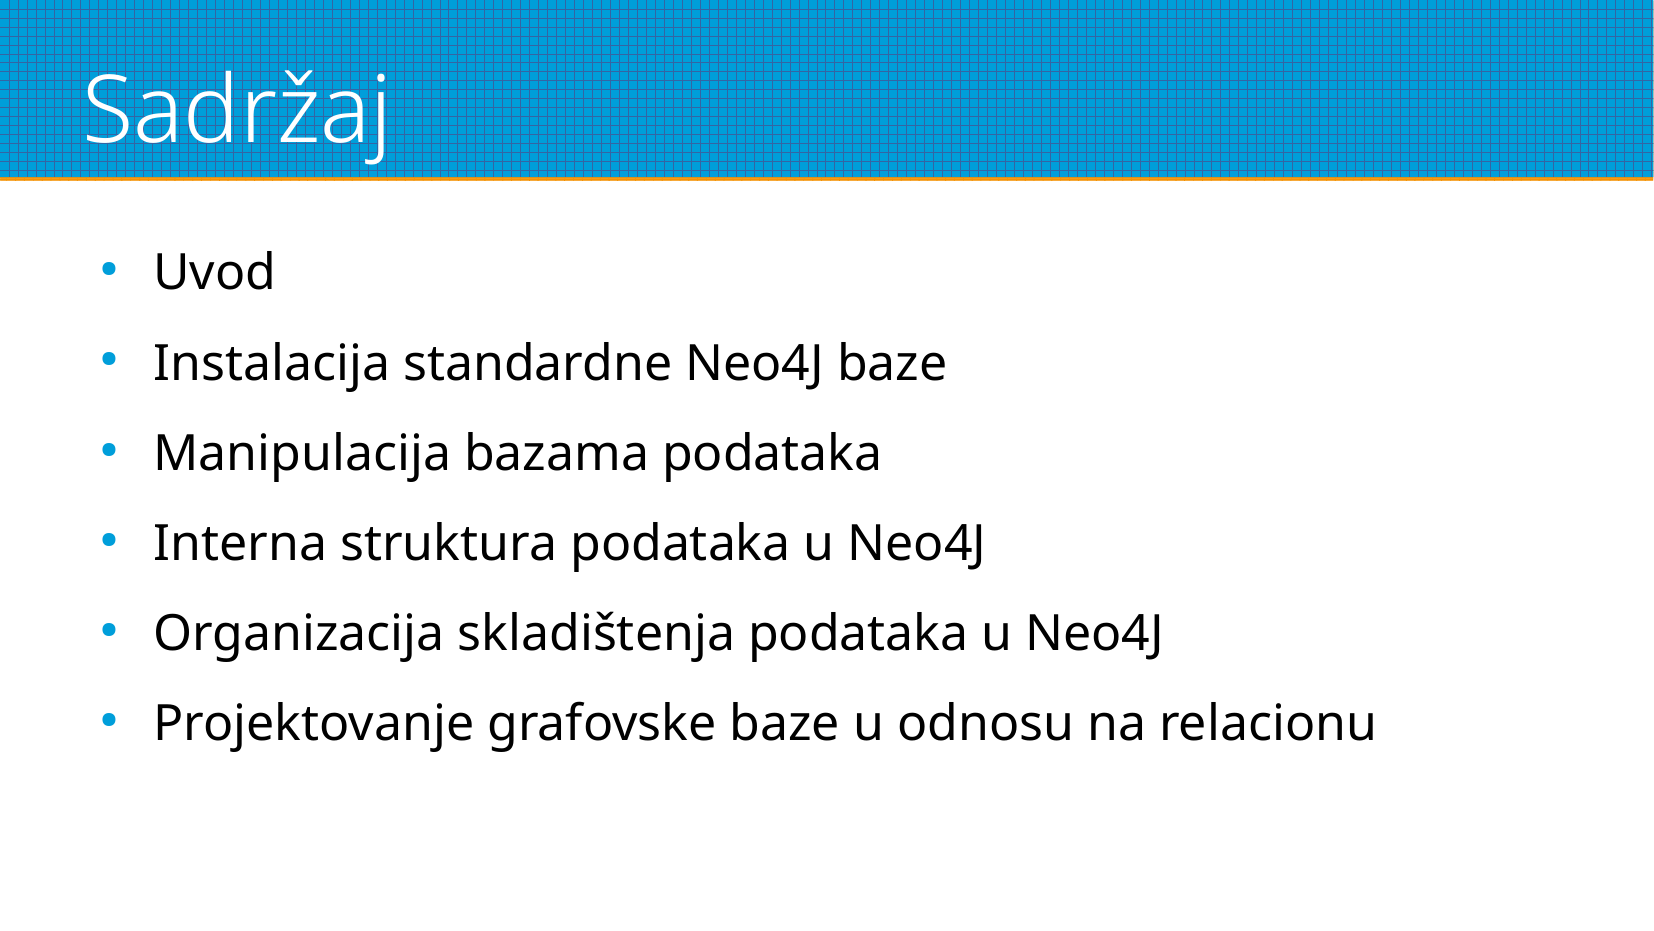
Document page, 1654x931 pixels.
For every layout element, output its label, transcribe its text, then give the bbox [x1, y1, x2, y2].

list Uvod Instalacija standardne Neo4J baze Manipulacija bazama podataka Interna struktura podataka u Neo4J Organizacija skladištenja podataka u Neo4J Projektovanje grafovske baze u odnosu na relacionu [82, 236, 1563, 811]
title Sadržaj [82, 14, 1571, 171]
